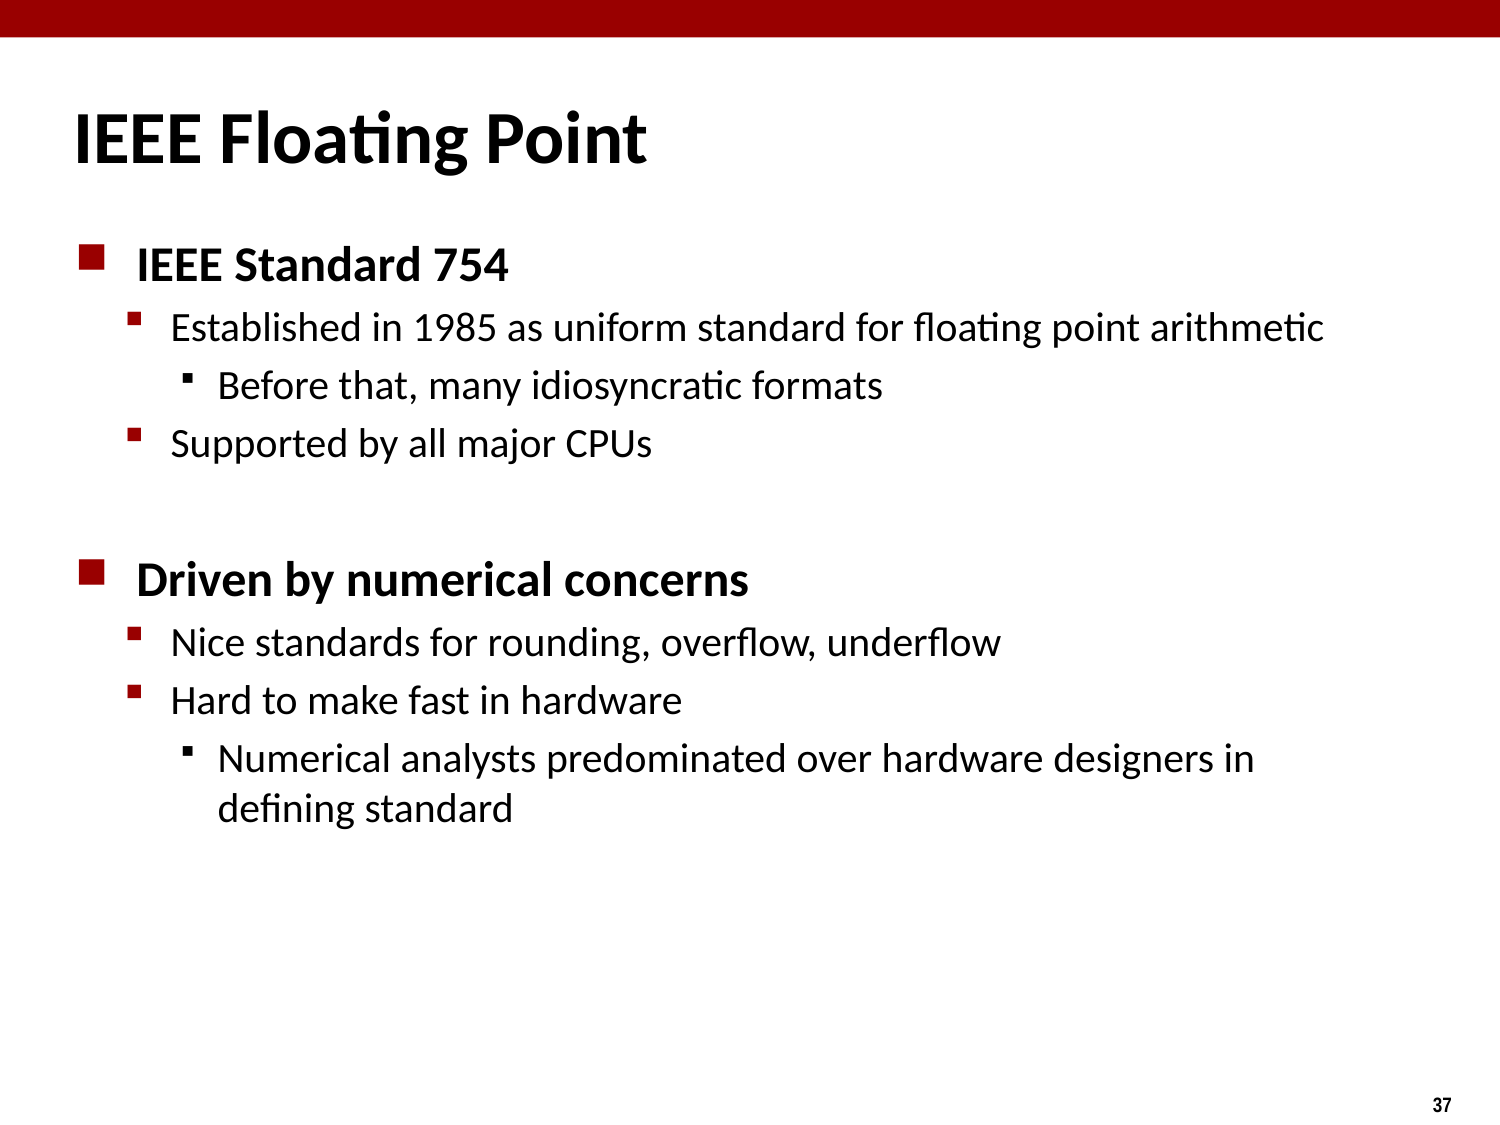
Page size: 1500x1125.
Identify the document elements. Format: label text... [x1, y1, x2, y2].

title IEEE Floating Point [58, 71, 1304, 197]
list IEEE Standard 754 Established in 1985 as uniform standard for floating point arithmetic Before that, many idiosyncratic formats Supported by all major CPUs Driven by numerical concerns Nice standards for rounding, overflow, underflow Hard to make fast in hardware Numerical analysts predominated over hardware designers in defining standard [65, 223, 1361, 1040]
